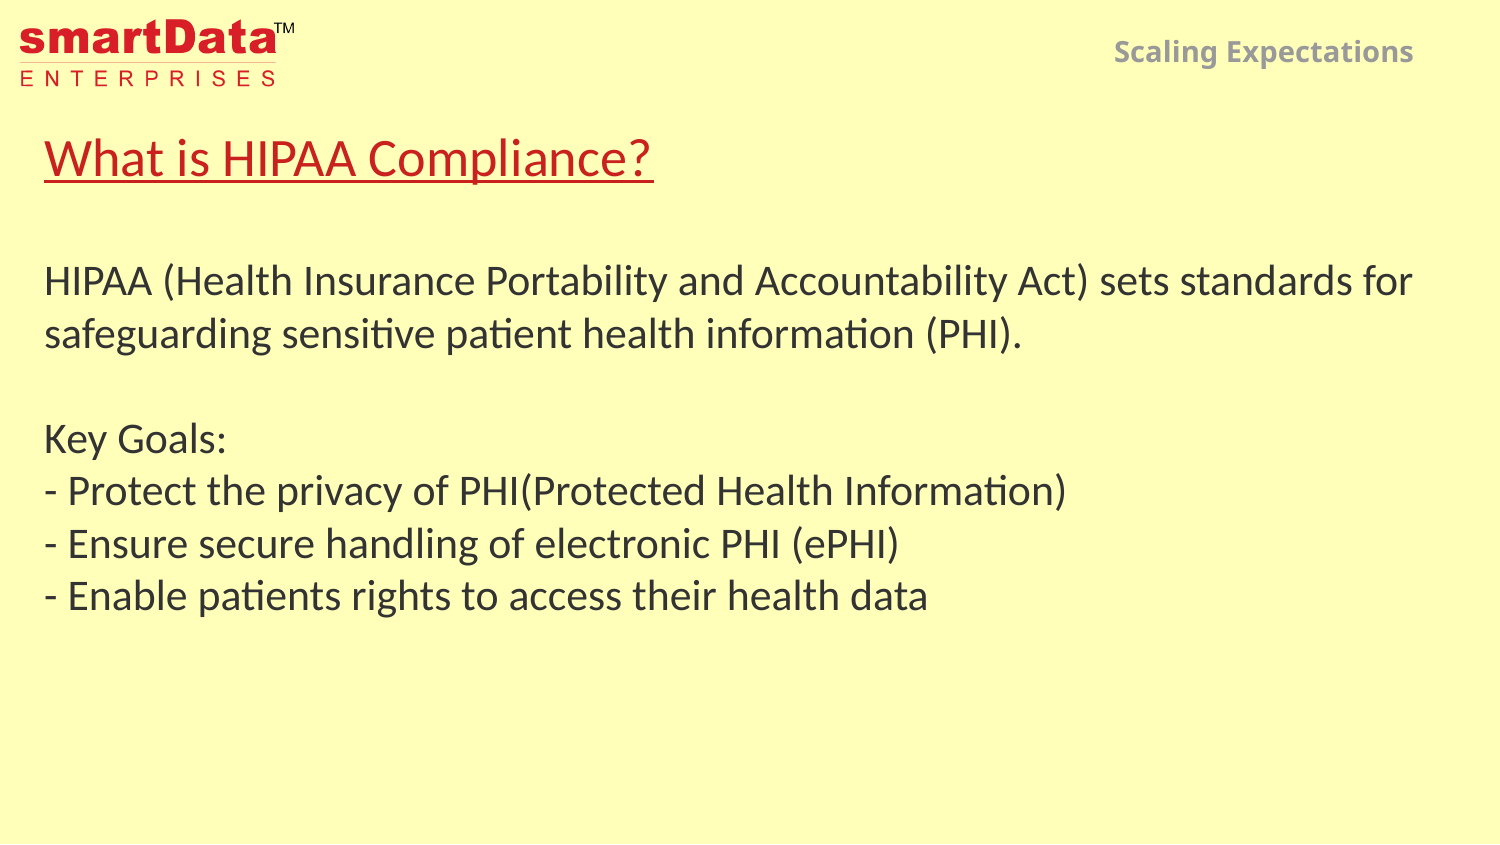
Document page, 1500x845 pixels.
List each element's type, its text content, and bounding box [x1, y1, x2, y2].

text_box Scaling Expectations [1039, 18, 1490, 94]
picture [0, 18, 295, 108]
text_box What is HIPAA Compliance? HIPAA (Health Insurance Portability and Accountability Act) sets standards for safeguarding sensitive patient health information (PHI). Key Goals: - Protect the privacy of PHI(Protected Health Information) - Ensure secure handling of electronic PHI (ePHI) - Enable patients rights to access their health data [29, 106, 1490, 774]
